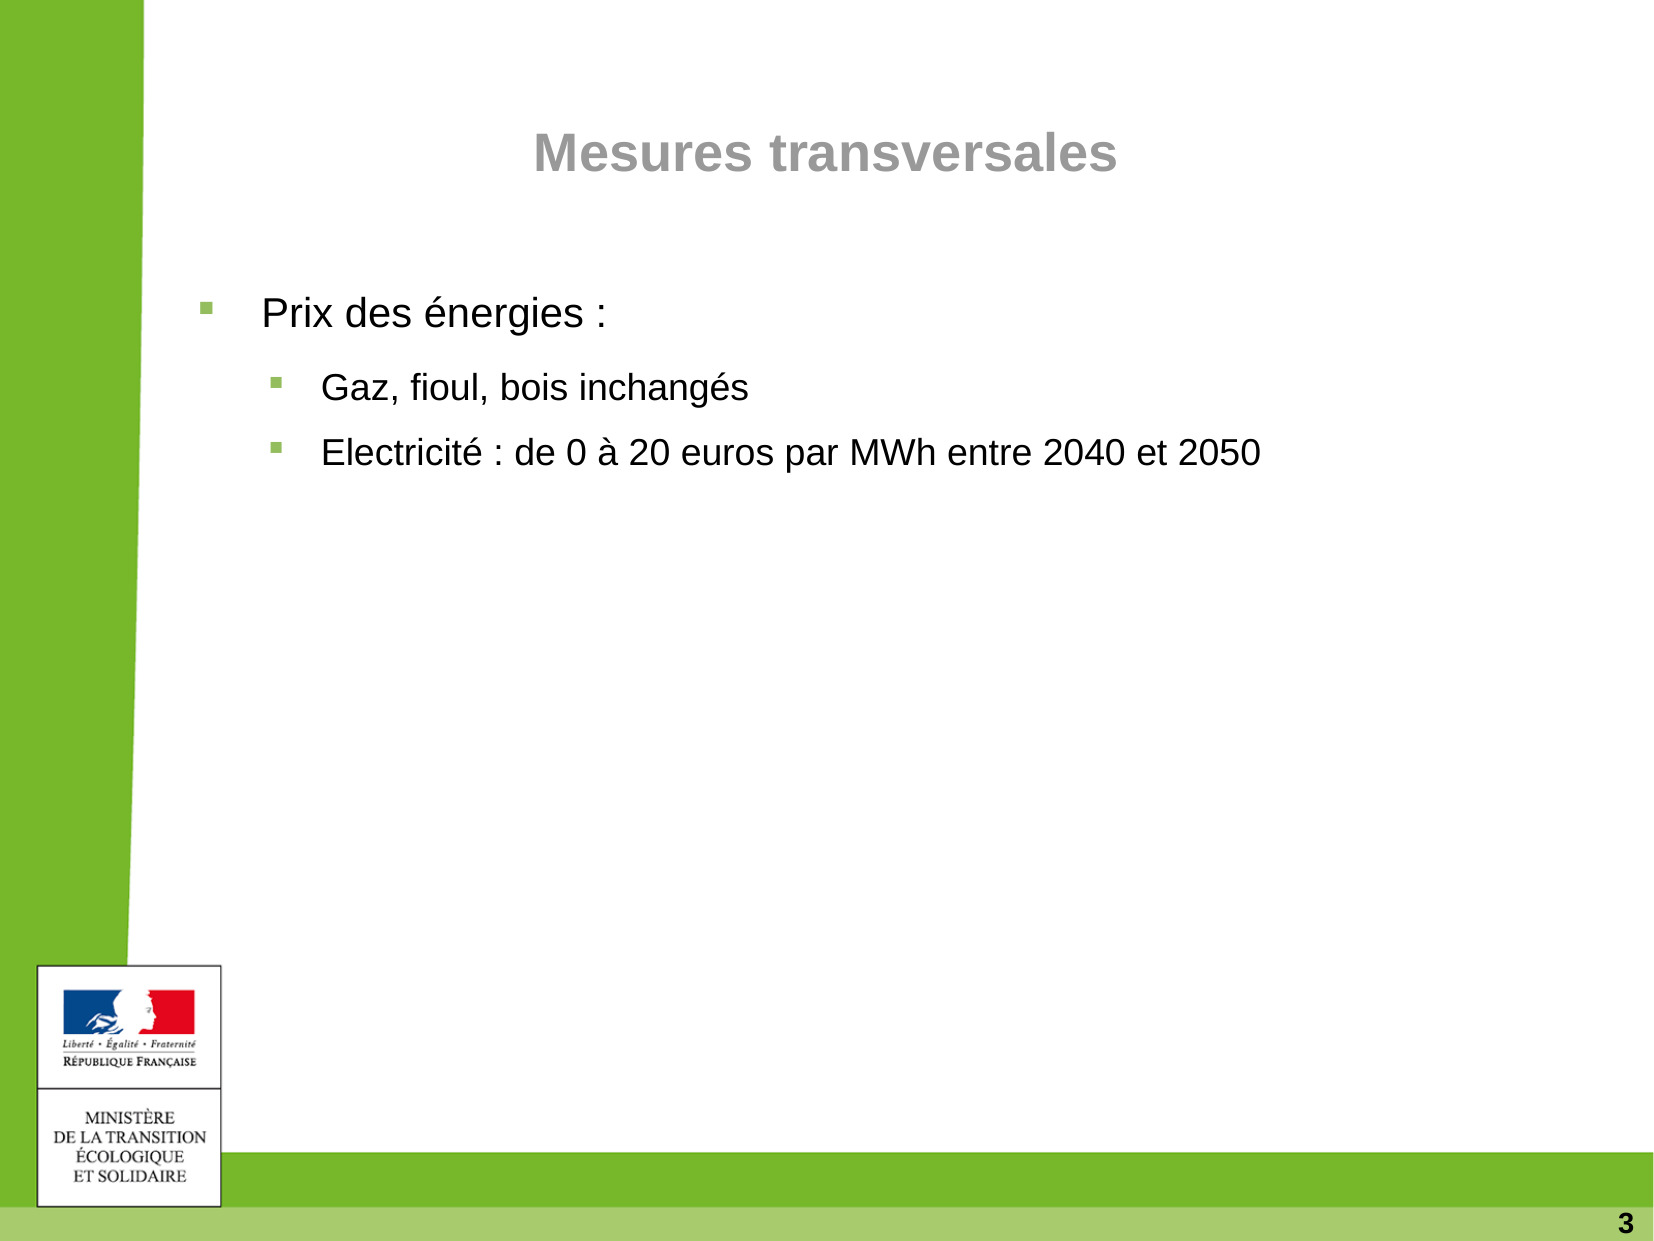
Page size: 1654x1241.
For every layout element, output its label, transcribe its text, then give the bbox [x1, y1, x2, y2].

picture [0, 0, 1654, 1241]
title Mesures transversales [82, 49, 1571, 257]
list Prix des énergies : Gaz, fioul, bois inchangés Electricité : de 0 à 20 euros par MWh entre 2040 et 2050 [179, 290, 1509, 1010]
